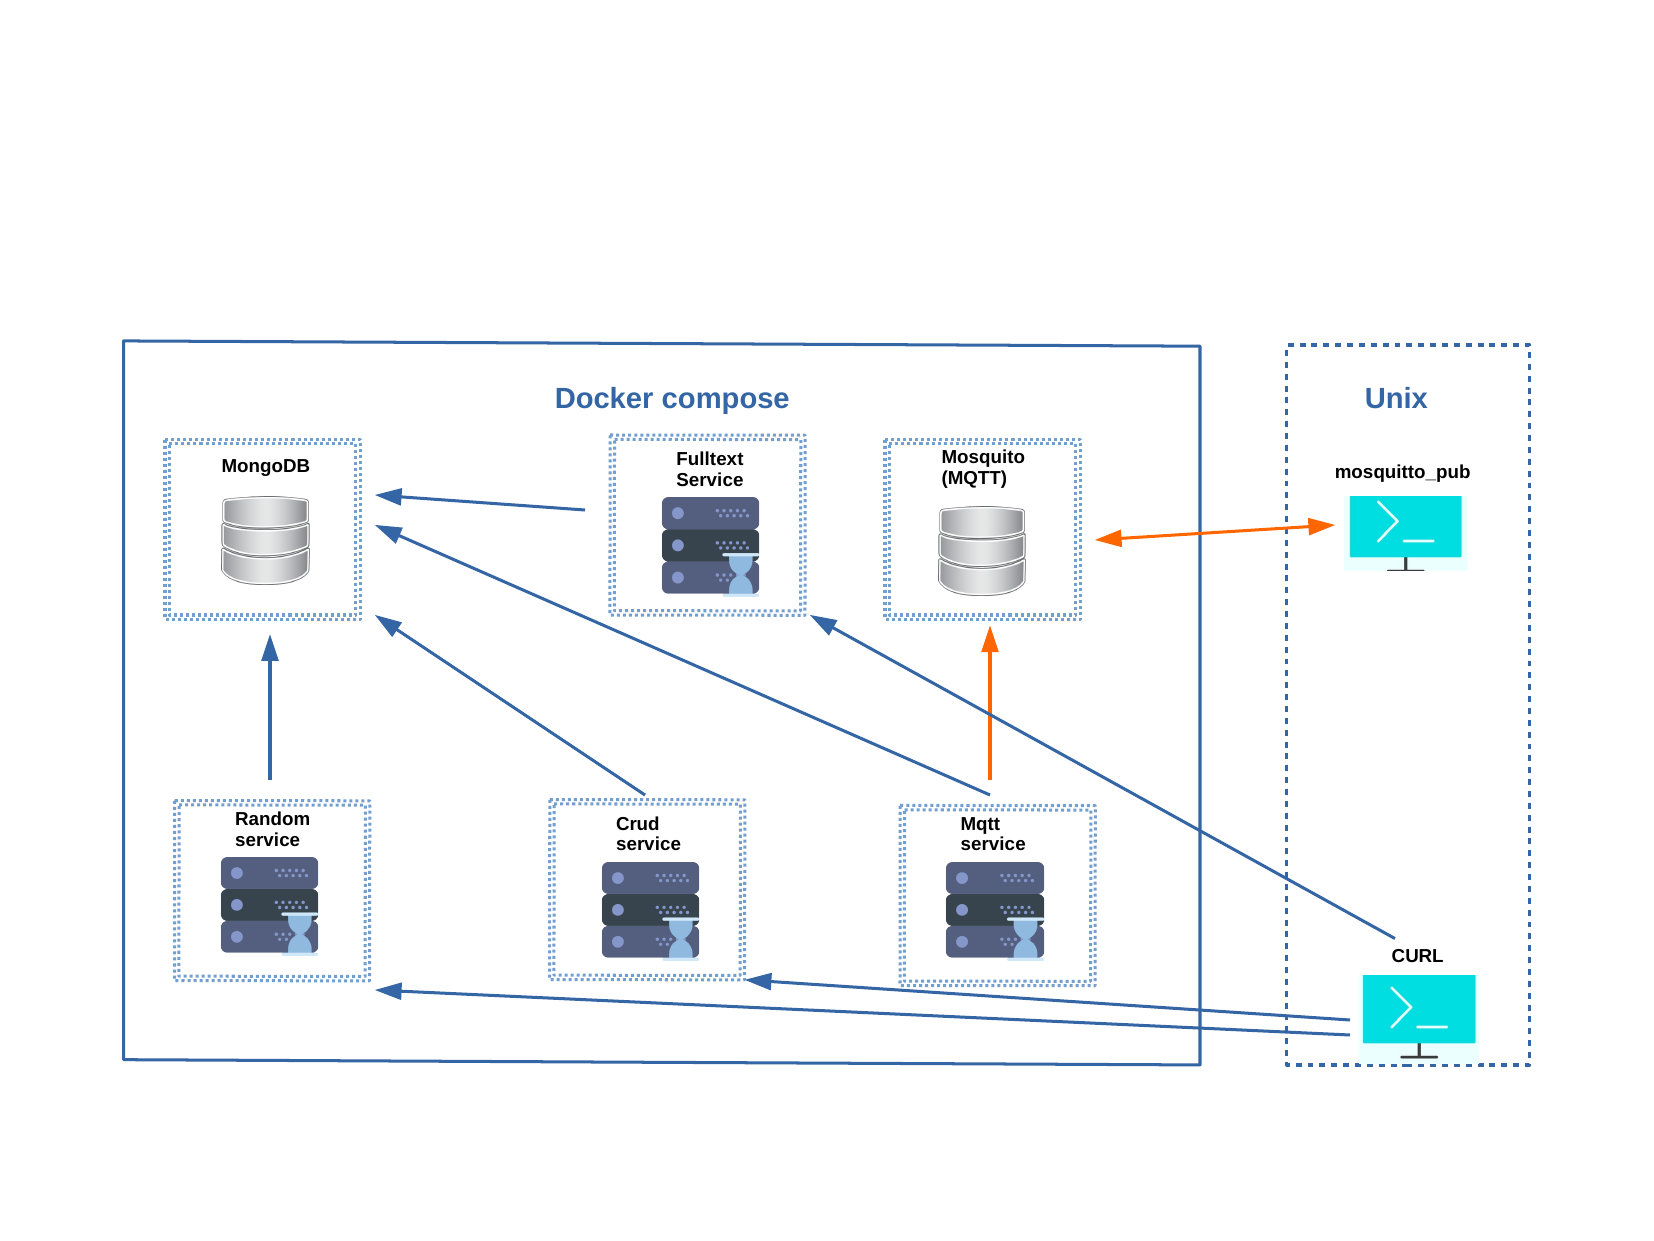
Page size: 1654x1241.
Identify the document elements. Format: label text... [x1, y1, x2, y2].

text_box CURL [1376, 938, 1520, 996]
text_box [609, 435, 806, 616]
text_box [1286, 345, 1530, 1066]
picture [661, 497, 760, 597]
text_box [138, 686, 745, 1047]
text_box Unix [1350, 375, 1456, 423]
text_box Fulltext Service [661, 440, 766, 498]
text_box [486, 686, 619, 775]
text_box MongoDB [206, 448, 350, 506]
text_box Docker compose [540, 375, 806, 446]
text_box Mqtt service [945, 810, 1051, 863]
picture [945, 862, 1045, 961]
picture [221, 506, 310, 585]
text_box Crud service [601, 805, 706, 863]
picture [601, 862, 700, 961]
subtitle [90, 210, 1579, 1126]
picture [938, 506, 1026, 596]
text_box mosquitto_pub [1320, 454, 1501, 512]
text_box [165, 439, 361, 620]
text_box [900, 805, 1096, 986]
text_box [885, 439, 1081, 620]
text_box Mosquito (MQTT) [926, 444, 1070, 497]
